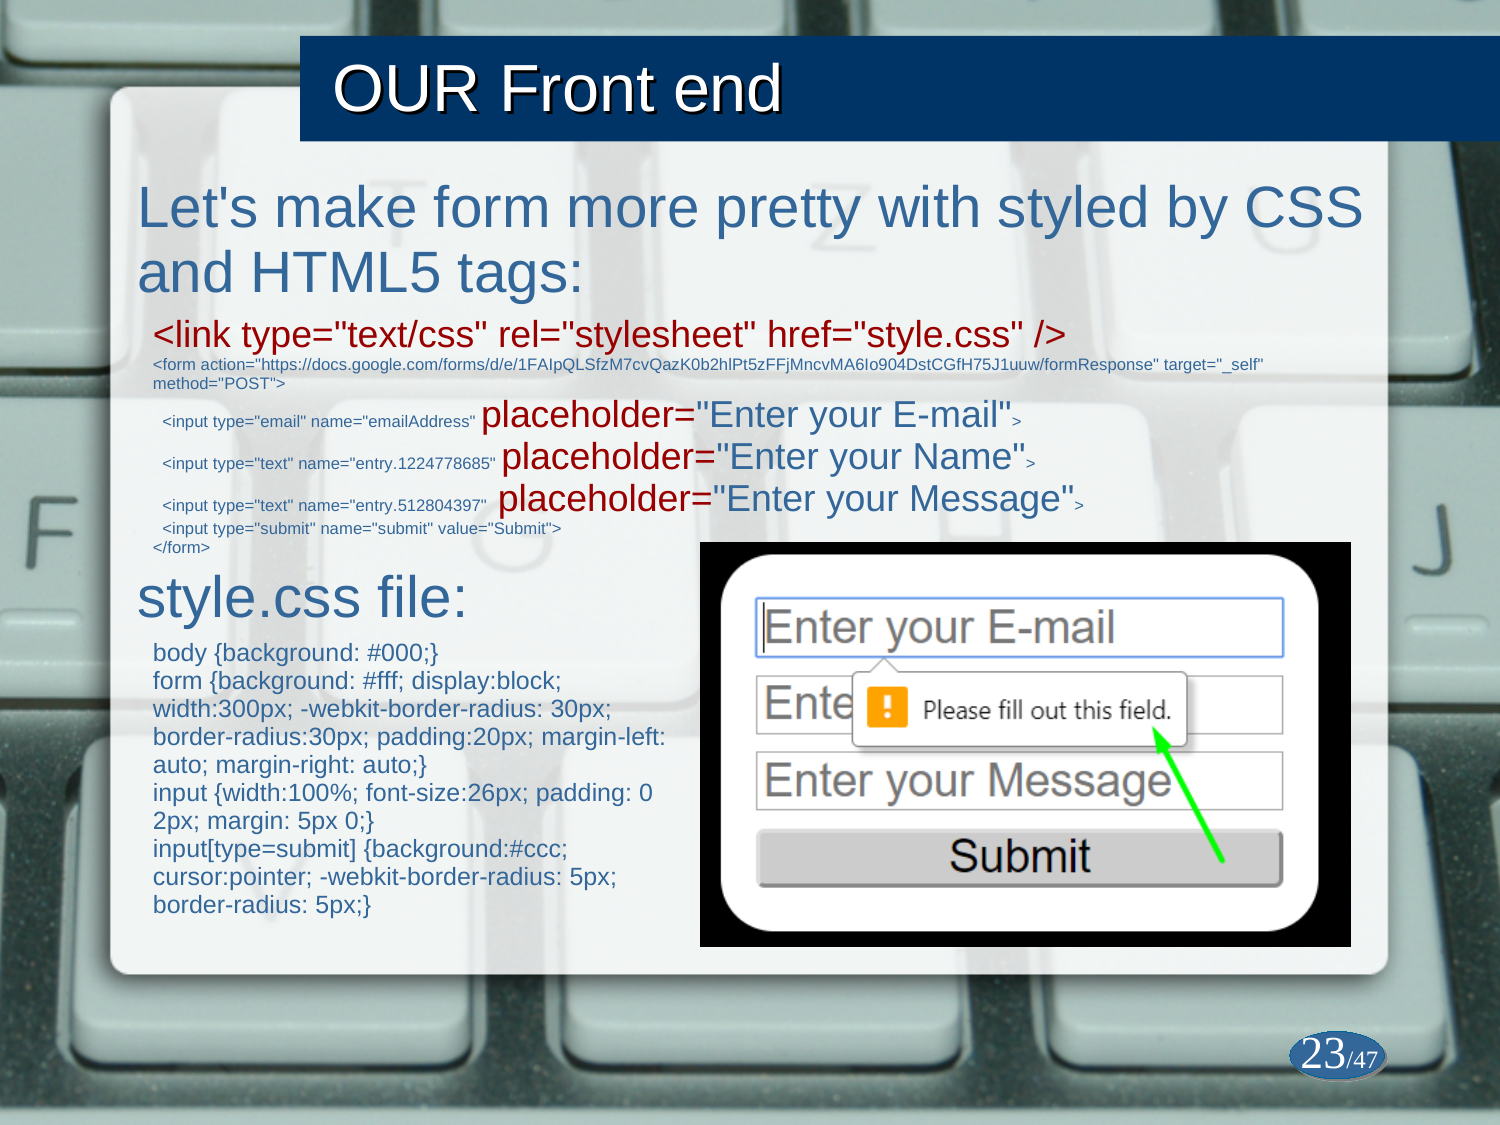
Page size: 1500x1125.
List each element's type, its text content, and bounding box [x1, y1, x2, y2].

picture [0, 0, 1500, 1125]
text_box <link type="text/css" rel="stylesheet" href="style.css" /> <form action="https://docs.google.com/forms/d/e/1FAIpQLSfzM7cvQazK0b2hlPt5zFFjMncvMA6Io904DstCGfH75J1uuw/formResponse" target="_self" method="POST"> <input type="email" name="emailAddress" placeholder="Enter your E-mail"> <input type="text" name="entry.1224778685" placeholder="Enter your Name"> <input type="text" name="entry.512804397" placeholder="Enter your Message"> <input type="submit" name="submit" value="Submit"> </form> [138, 306, 1322, 565]
title Let's make form more pretty with styled by CSS and HTML5 tags: style.css file: [122, 167, 1384, 636]
title OUR Front end [300, 35, 1500, 142]
text_box body {background: #000;} form {background: #fff; display:block; width:300px; -webkit-border-radius: 30px; border-radius:30px; padding:20px; margin-left: auto; margin-right: auto;} input {width:100%; font-size:26px; padding: 0 2px; margin: 5px 0;} input[type=submit] {background:#ccc; cursor:pointer; -webkit-border-radius: 5px; border-radius: 5px;} [138, 631, 700, 947]
